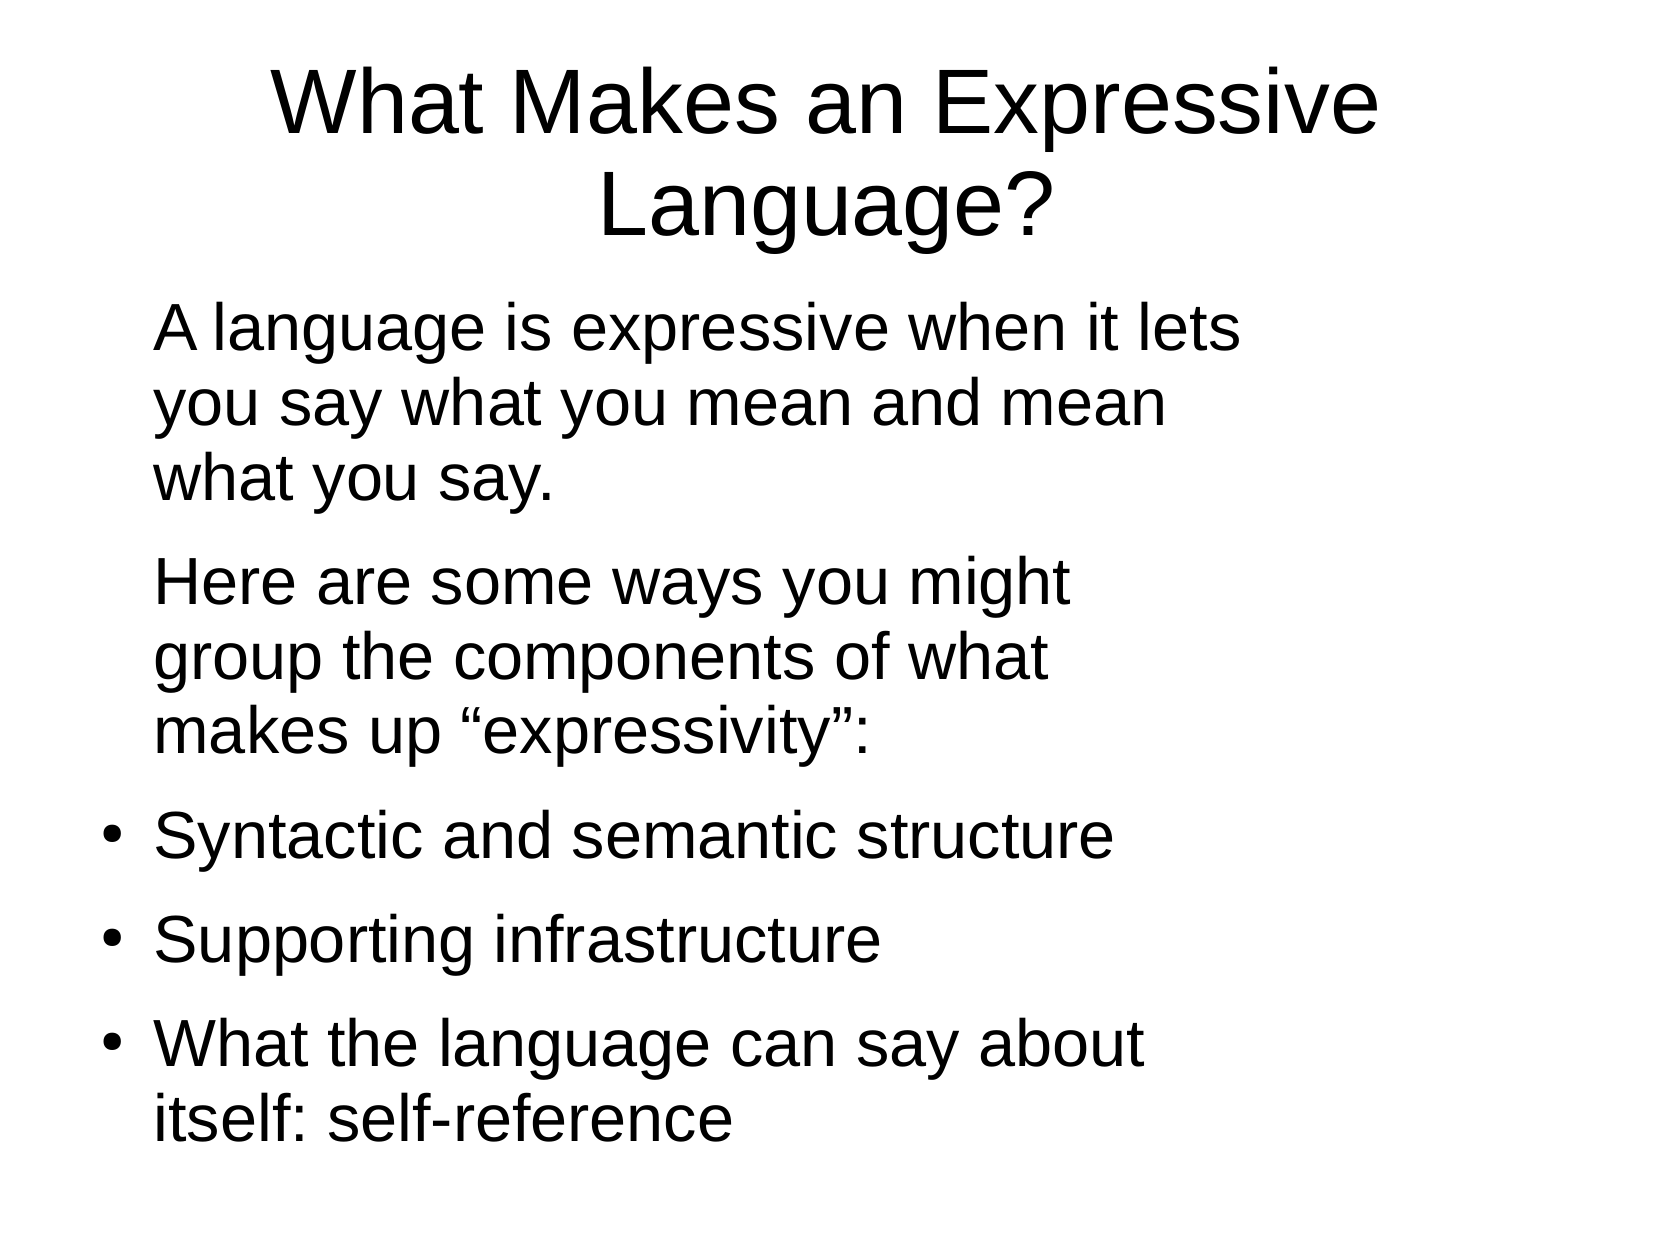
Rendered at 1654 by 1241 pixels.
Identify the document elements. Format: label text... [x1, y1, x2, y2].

list A language is expressive when it lets you say what you mean and mean what you say. Here are some ways you might group the components of what makes up “expressivity”: Syntactic and semantic structure Supporting infrastructure What the language can say about itself: self-reference [82, 290, 1246, 1201]
title What Makes an Expressive Language? [82, 49, 1571, 257]
